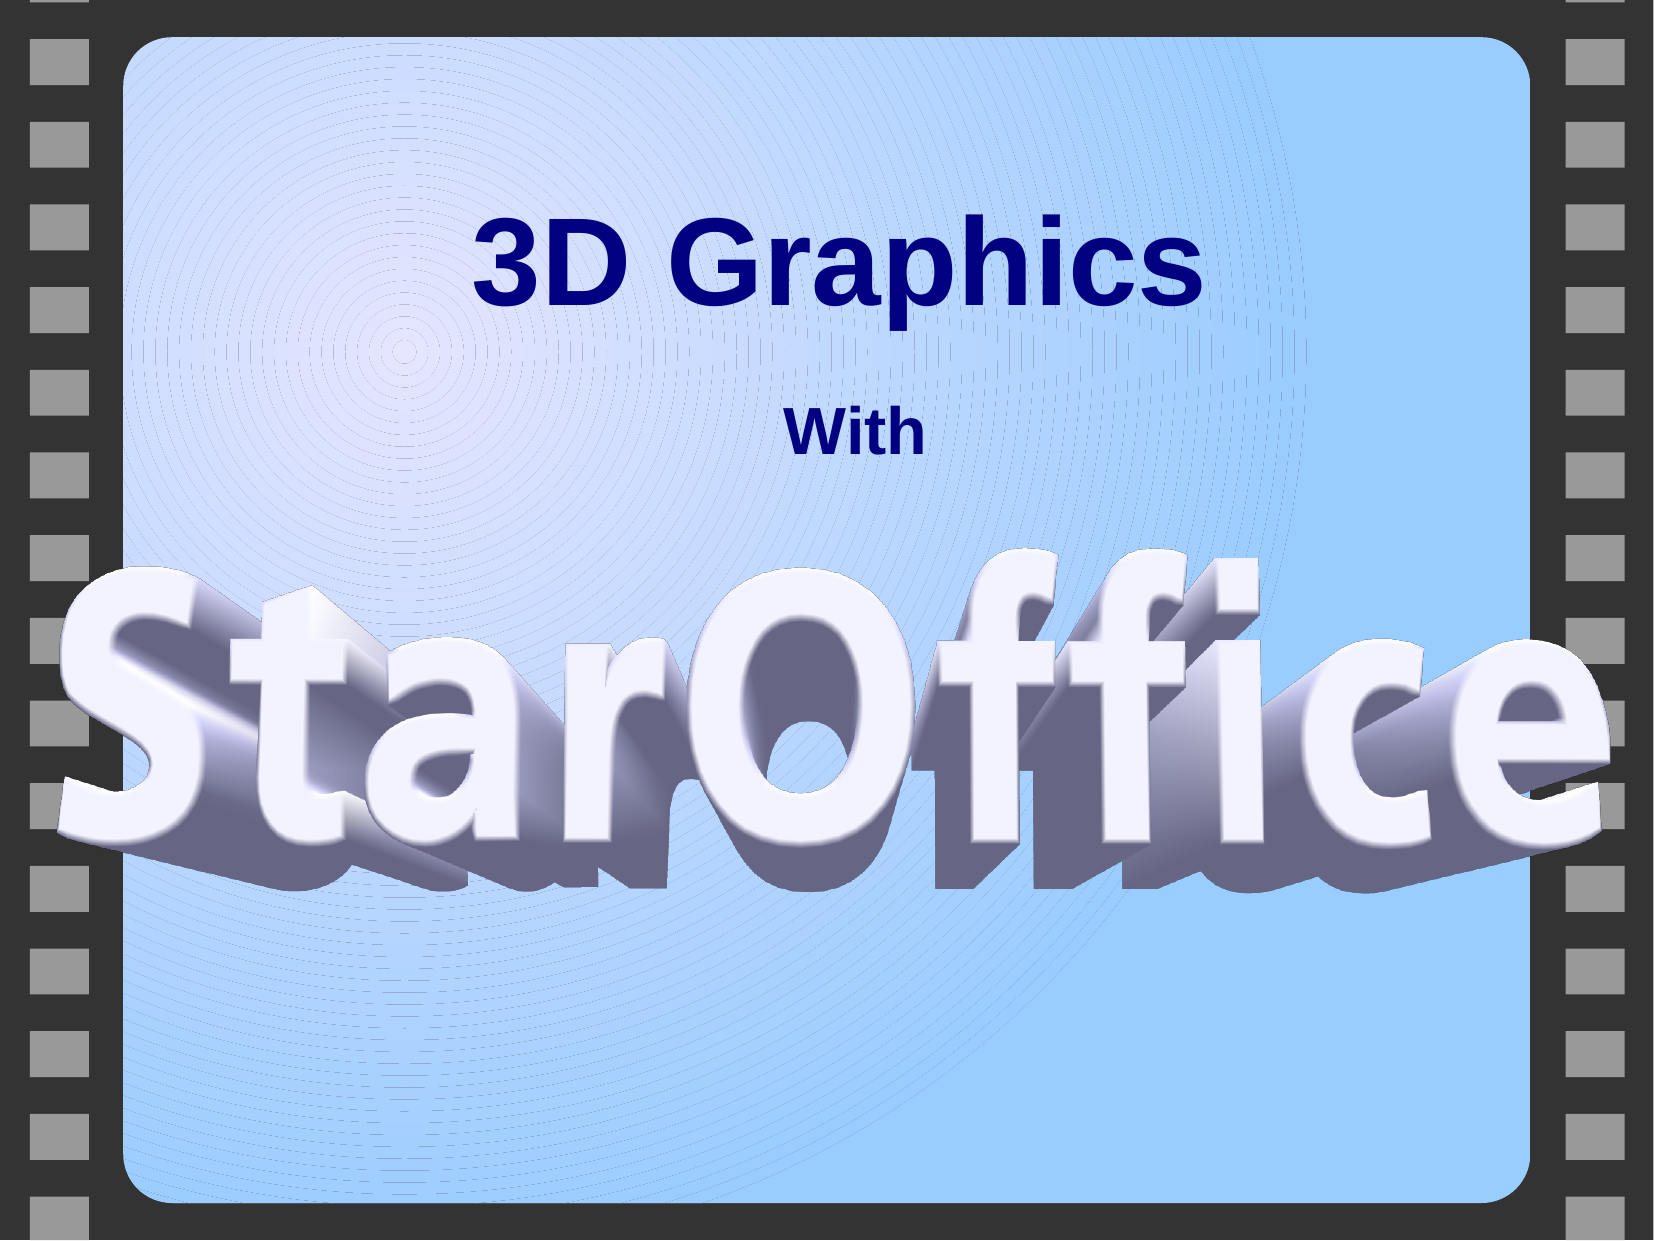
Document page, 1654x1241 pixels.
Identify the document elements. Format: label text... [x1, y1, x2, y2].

text_box 3D Graphics [471, 191, 1281, 360]
text_box With [783, 394, 929, 469]
